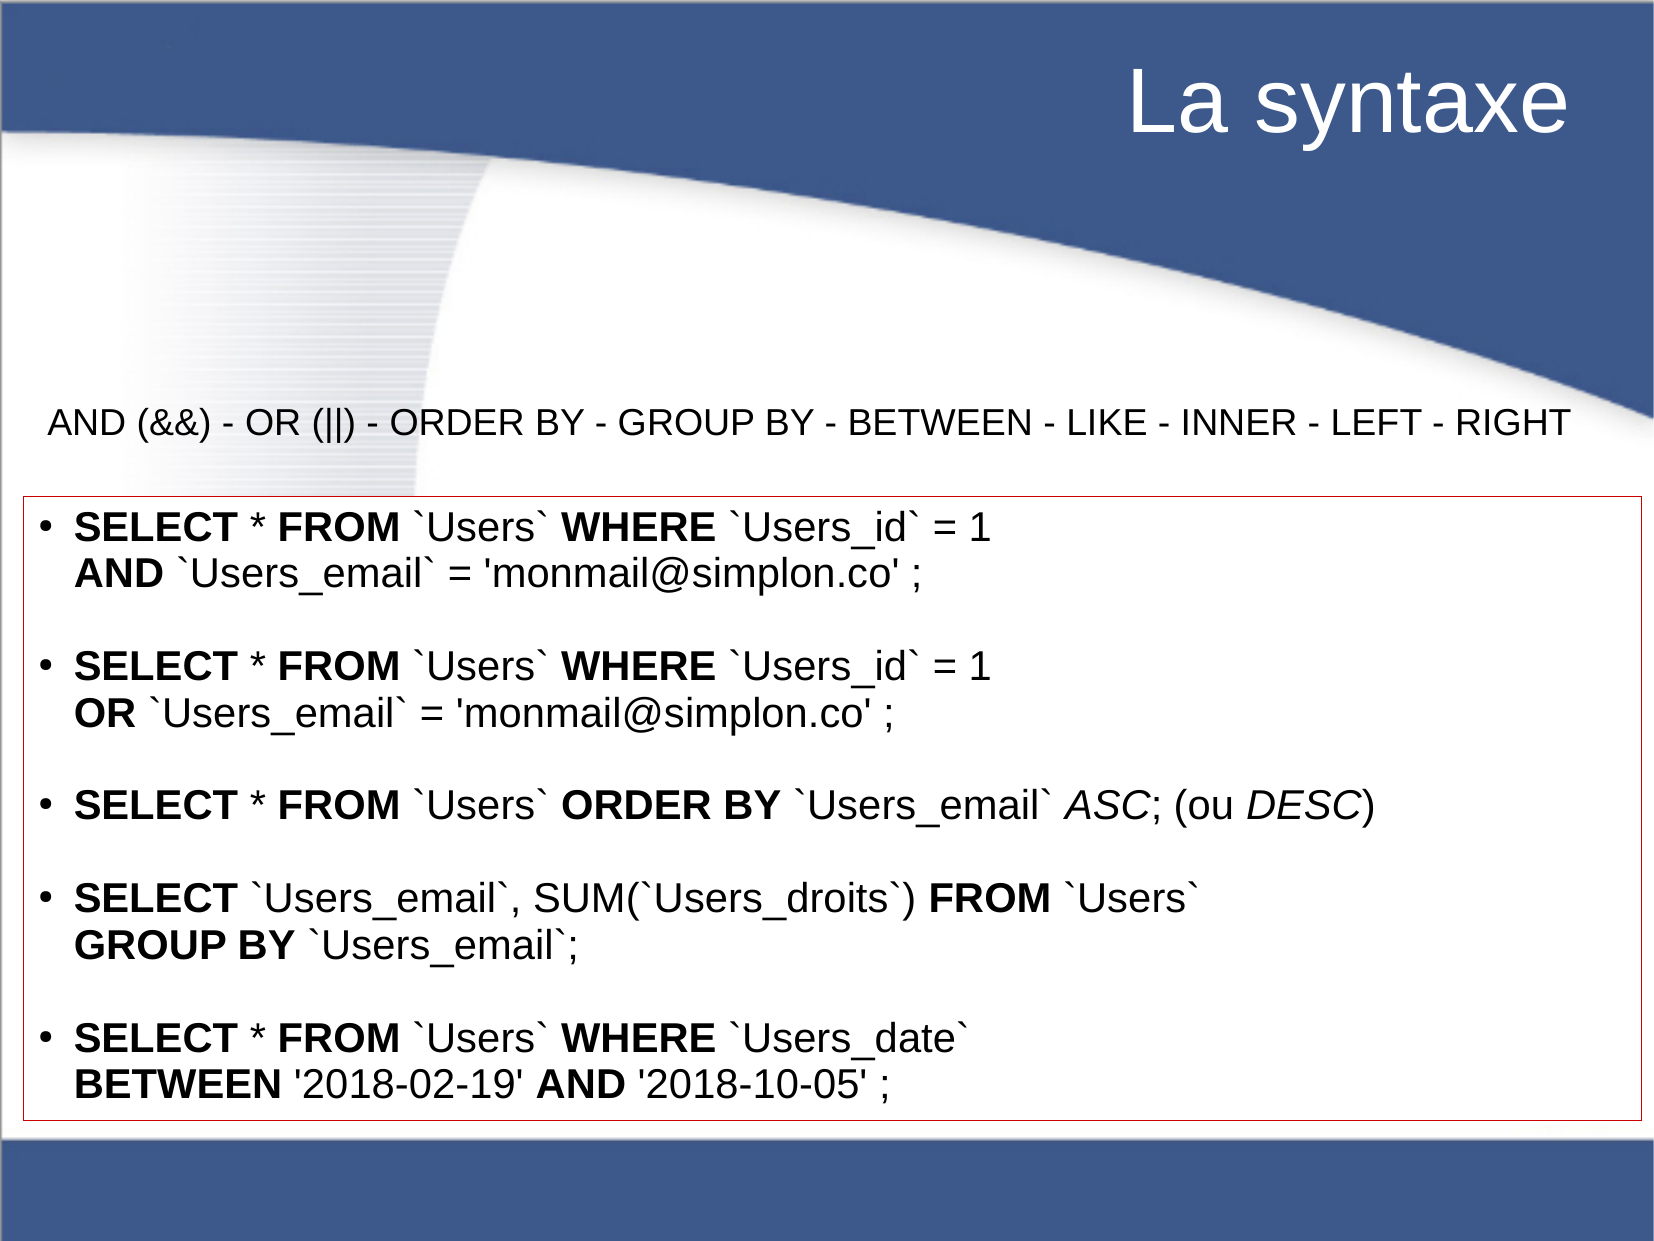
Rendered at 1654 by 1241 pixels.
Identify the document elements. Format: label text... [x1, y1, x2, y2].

title La syntaxe [82, 49, 1571, 257]
list AND (&&) - OR (||) - ORDER BY - GROUP BY - BETWEEN - LIKE - INNER - LEFT - RIGHT [0, 401, 1607, 1121]
picture [0, 0, 1654, 1241]
text_box SELECT * FROM `Users` WHERE `Users_id` = 1 AND `Users_email` = 'monmail@simplon.co' ; SELECT * FROM `Users` WHERE `Users_id` = 1 OR `Users_email` = 'monmail@simplon.co' ; SELECT * FROM `Users` ORDER BY `Users_email` ASC; (ou DESC) SELECT `Users_email`, SUM(`Users_droits`) FROM `Users` GROUP BY `Users_email`; SELECT * FROM `Users` WHERE `Users_date` BETWEEN '2018-02-19' AND '2018-10-05' ; [23, 496, 1642, 1121]
